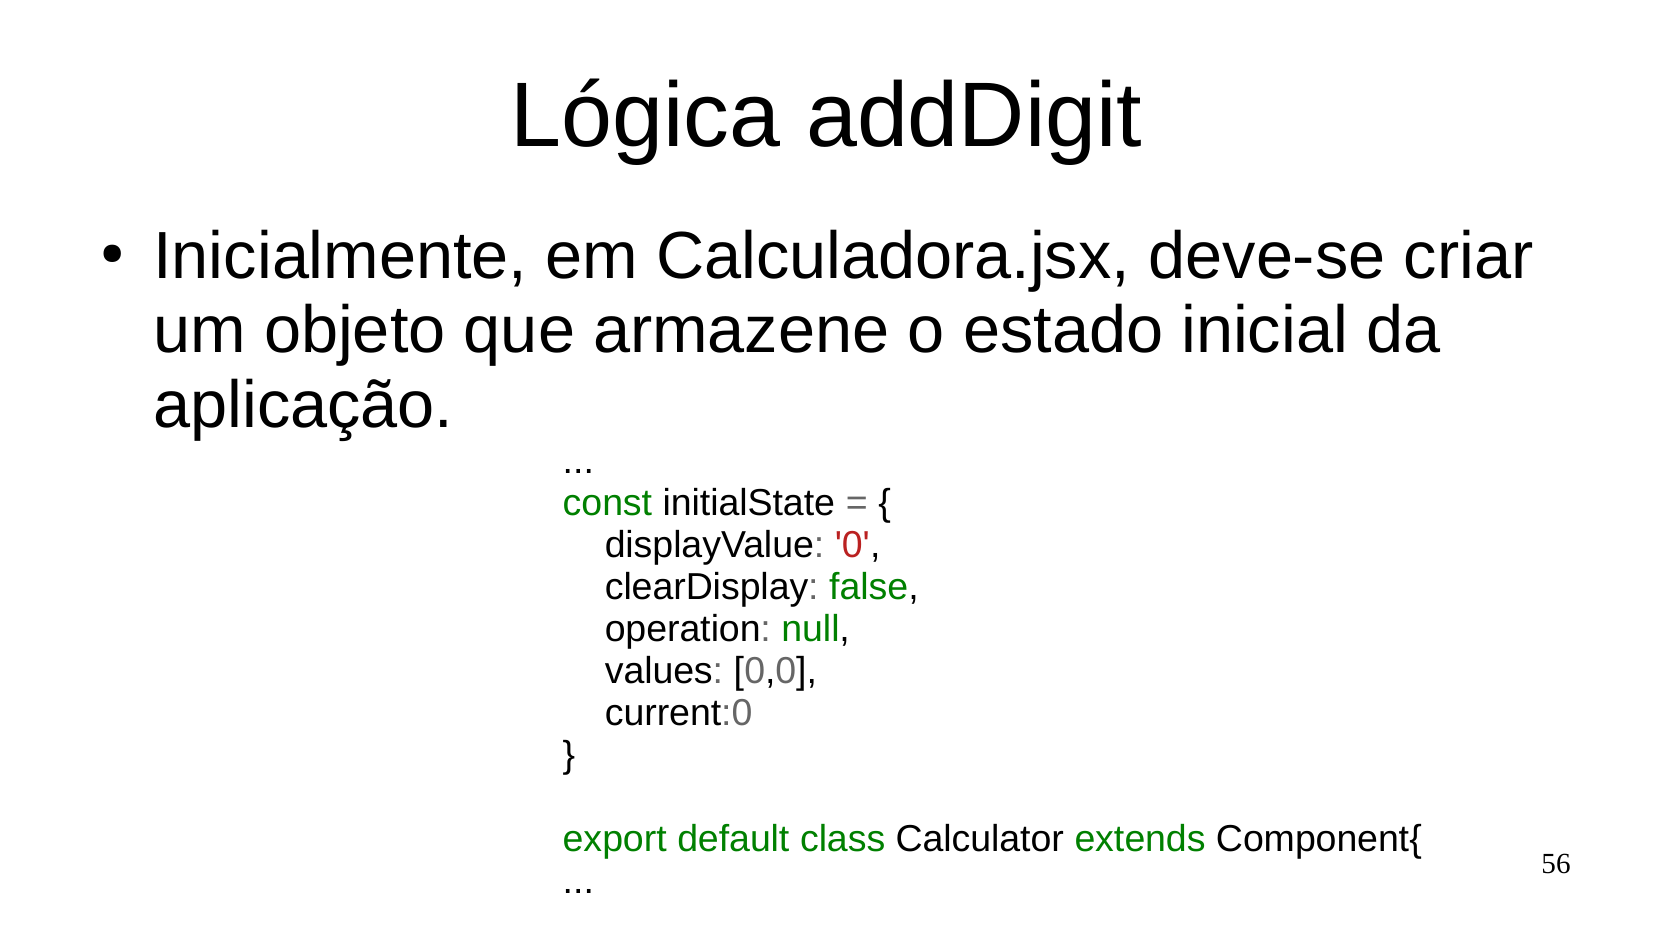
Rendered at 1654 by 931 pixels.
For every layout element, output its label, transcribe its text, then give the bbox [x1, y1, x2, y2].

text_box ... const initialState = { displayValue: '0', clearDisplay: false, operation: null, values: [0,0], current:0 } export default class Calculator extends Component{ ... [547, 432, 1502, 910]
list Inicialmente, em Calculadora.jsx, deve-se criar um objeto que armazene o estado inicial da aplicação. [82, 217, 1571, 758]
title Lógica addDigit [82, 37, 1571, 193]
